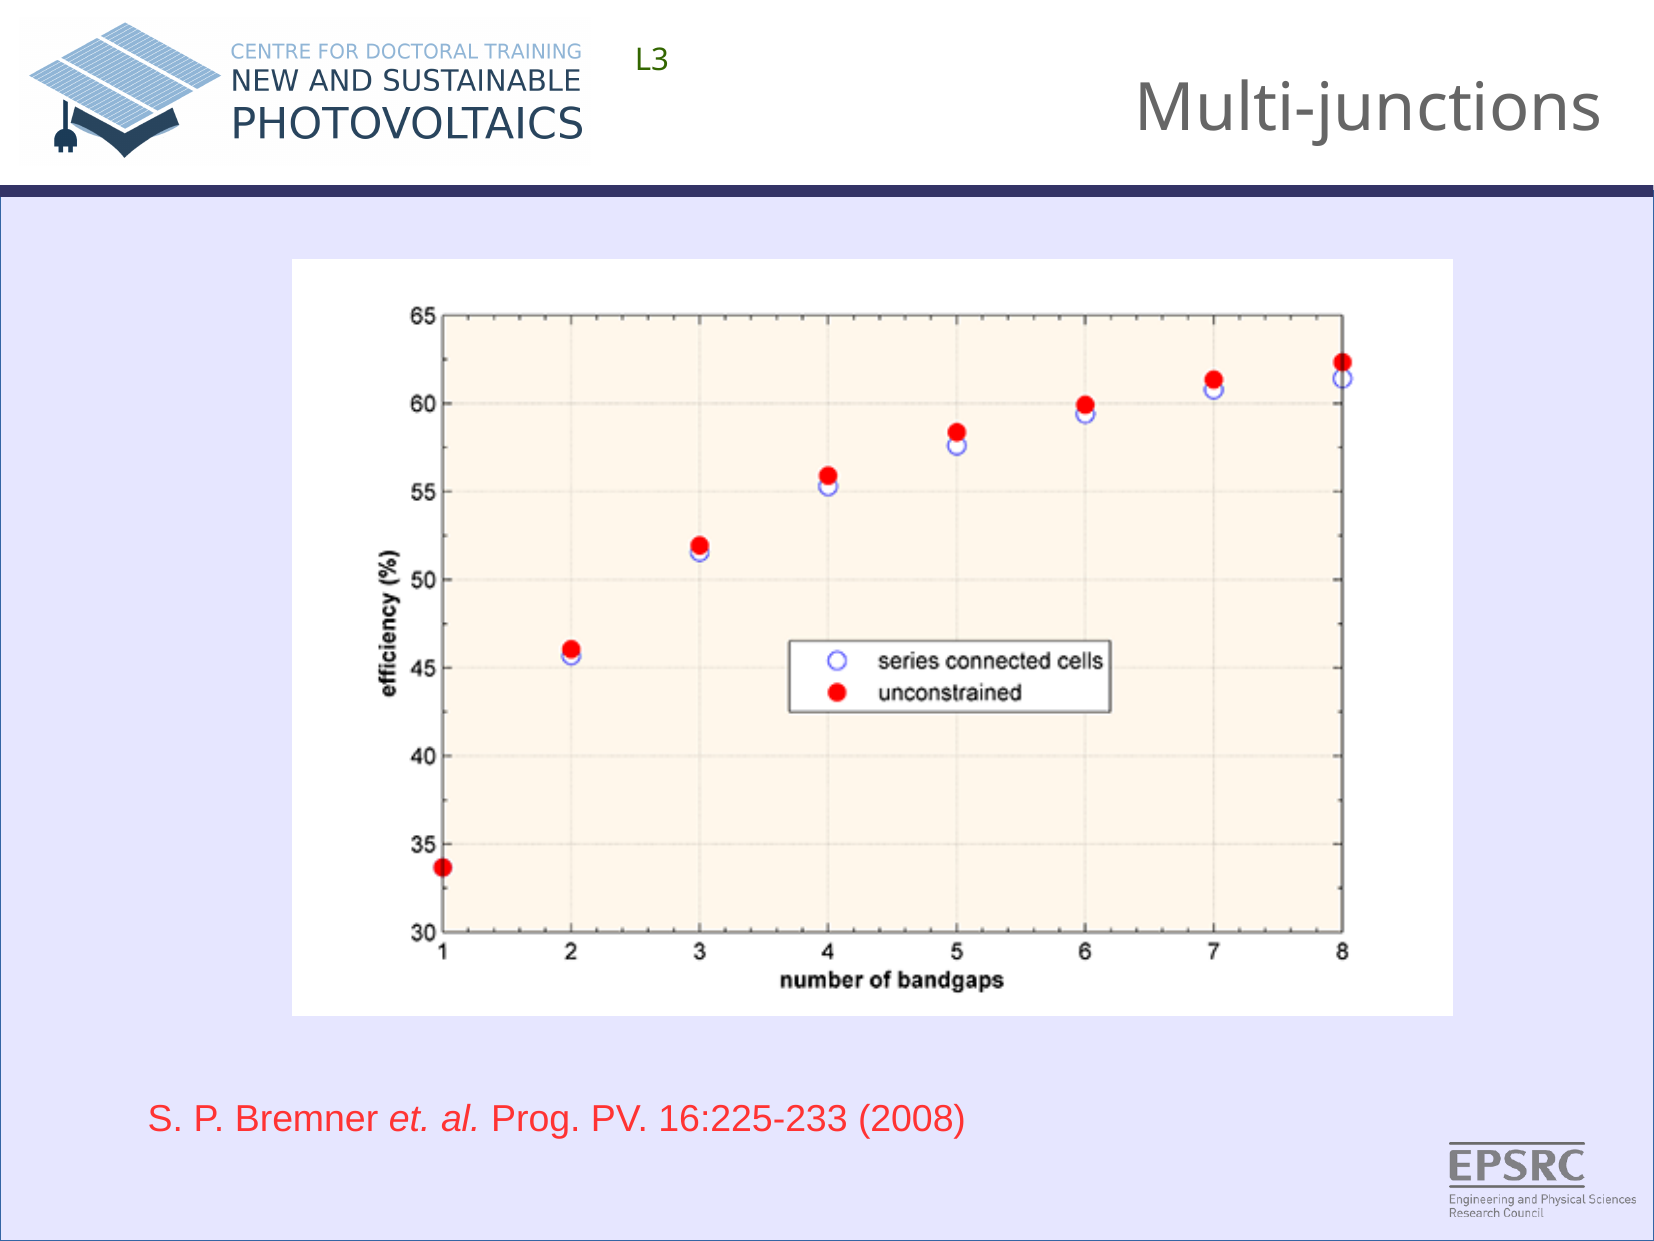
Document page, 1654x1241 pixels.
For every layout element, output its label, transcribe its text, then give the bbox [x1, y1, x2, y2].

text_box S. P. Bremner et. al. Prog. PV. 16:225-233 (2008) [129, 1086, 1052, 1150]
text_box L3 [620, 29, 880, 80]
picture [292, 259, 1453, 1016]
picture [19, 17, 591, 166]
picture [1449, 1142, 1636, 1217]
text_box Multi-junctions [767, 52, 1619, 142]
text_box [0, 197, 1654, 1241]
